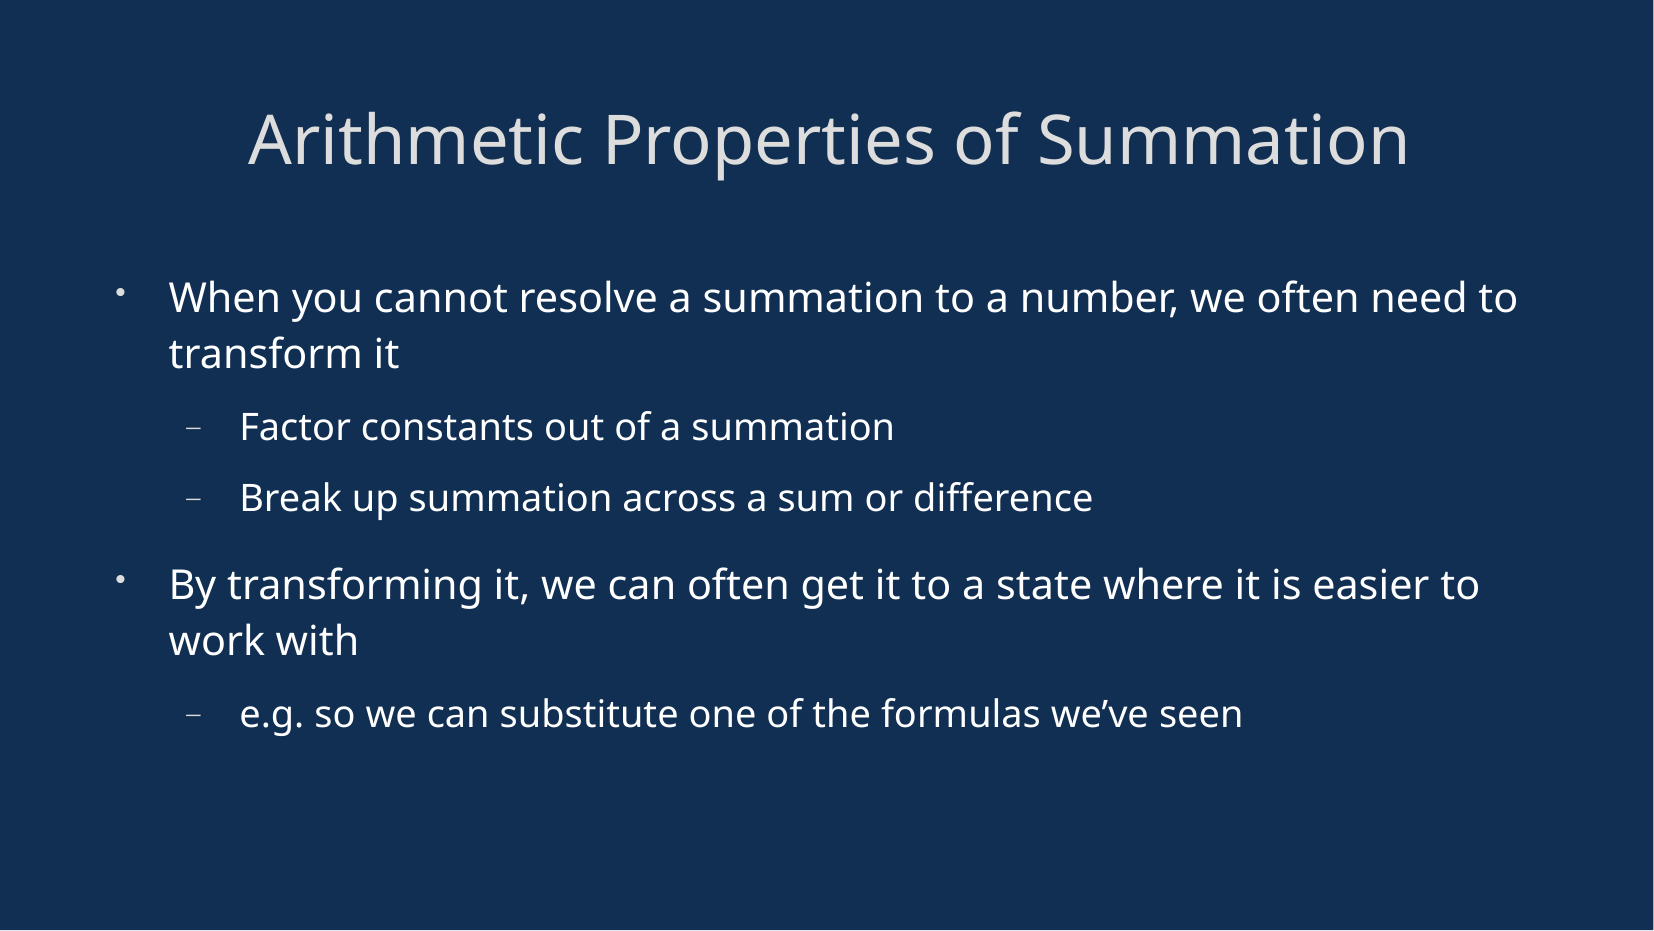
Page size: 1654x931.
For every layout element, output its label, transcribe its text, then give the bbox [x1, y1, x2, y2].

title Arithmetic Properties of Summation [97, 56, 1563, 220]
list When you cannot resolve a summation to a number, we often need to transform it Factor constants out of a summation Break up summation across a sum or difference By transforming it, we can often get it to a state where it is easier to work with e.g. so we can substitute one of the formulas we’ve seen [97, 268, 1563, 806]
